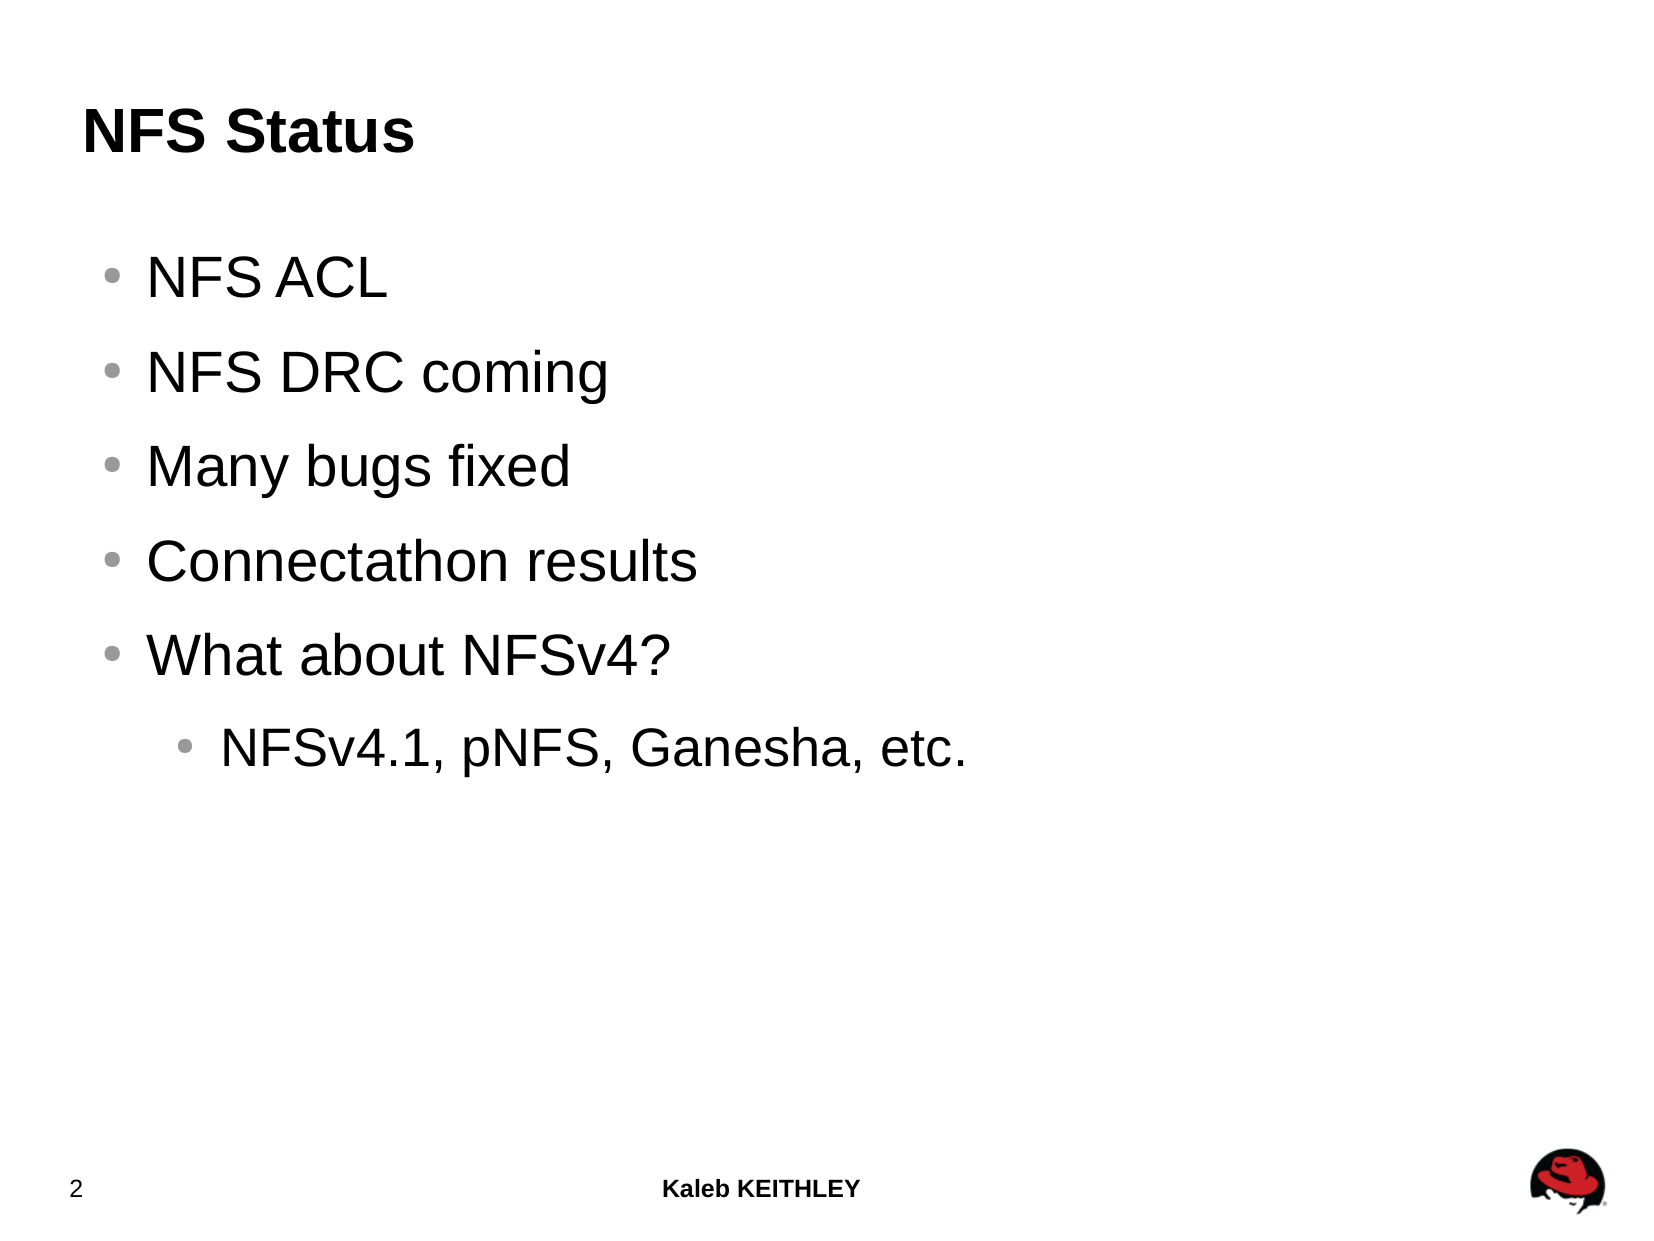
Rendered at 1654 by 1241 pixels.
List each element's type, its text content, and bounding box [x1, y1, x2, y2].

title NFS Status [82, 37, 1571, 226]
list NFS ACL NFS DRC coming Many bugs fixed Connectathon results What about NFSv4? NFSv4.1, pNFS, Ganesha, etc. [86, 244, 1576, 1039]
picture [1529, 1146, 1613, 1224]
